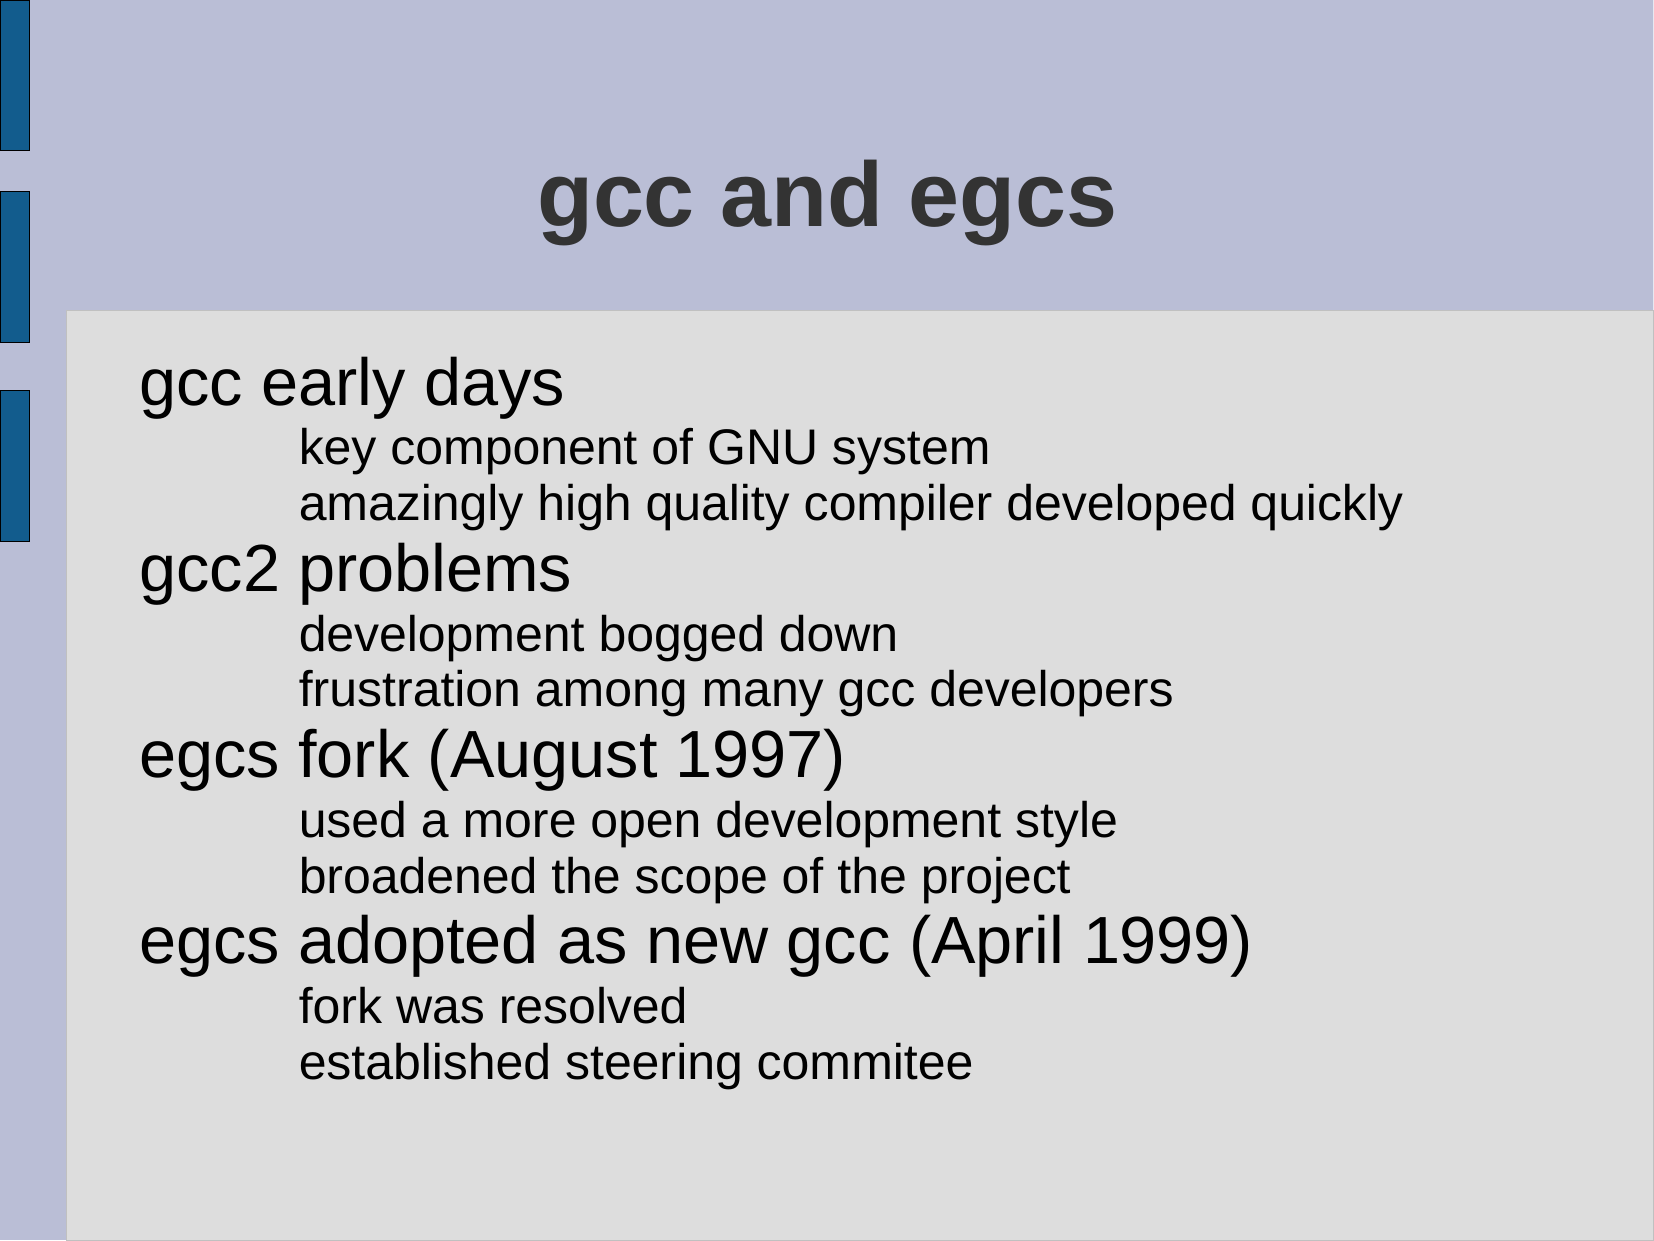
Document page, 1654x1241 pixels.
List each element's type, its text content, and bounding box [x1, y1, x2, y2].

list gcc early days key component of GNU system amazingly high quality compiler developed quickly gcc2 problems development bogged down frustration among many gcc developers egcs fork (August 1997) used a more open development style broadened the scope of the project egcs adopted as new gcc (April 1999) fork was resolved established steering commitee [121, 344, 1534, 1112]
title gcc and egcs [121, 98, 1534, 291]
